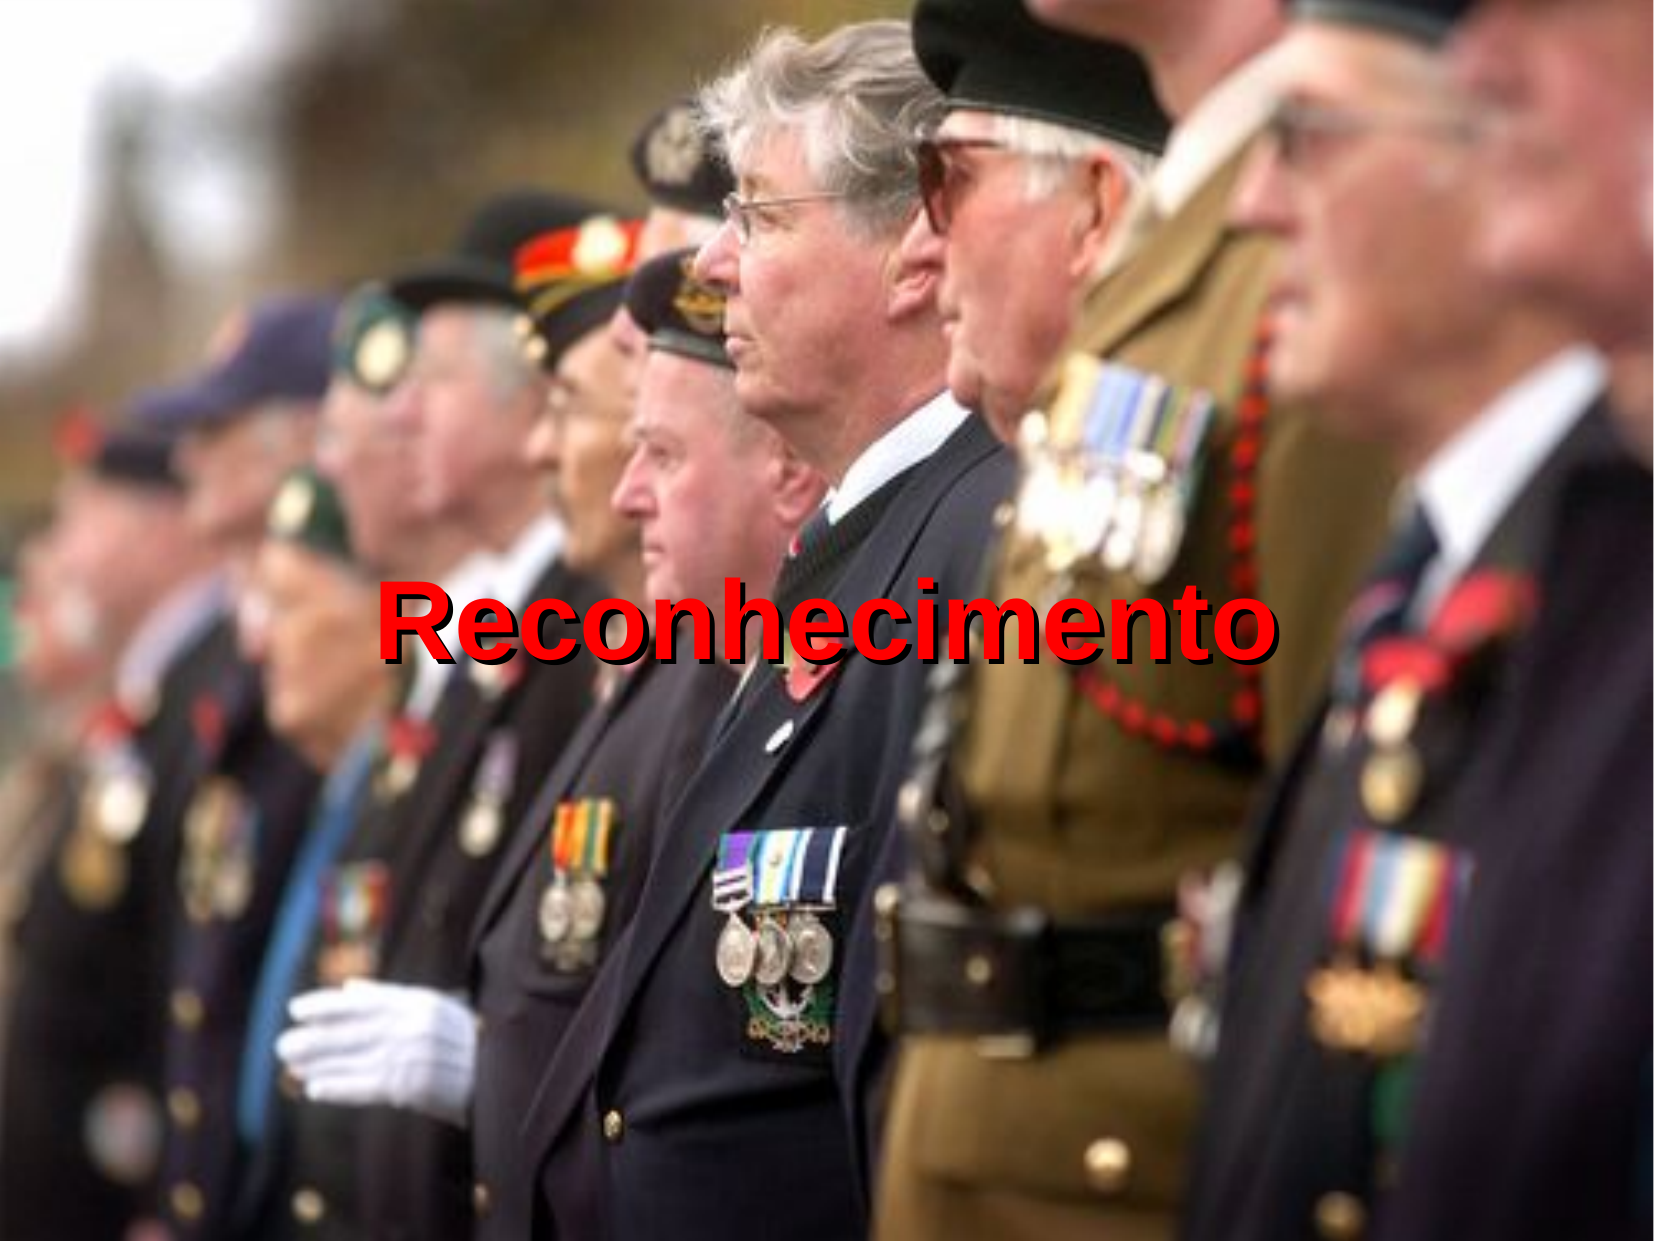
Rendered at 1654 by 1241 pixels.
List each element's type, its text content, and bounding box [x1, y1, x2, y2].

title Reconhecimento [82, 516, 1571, 724]
picture [0, 0, 1654, 1241]
